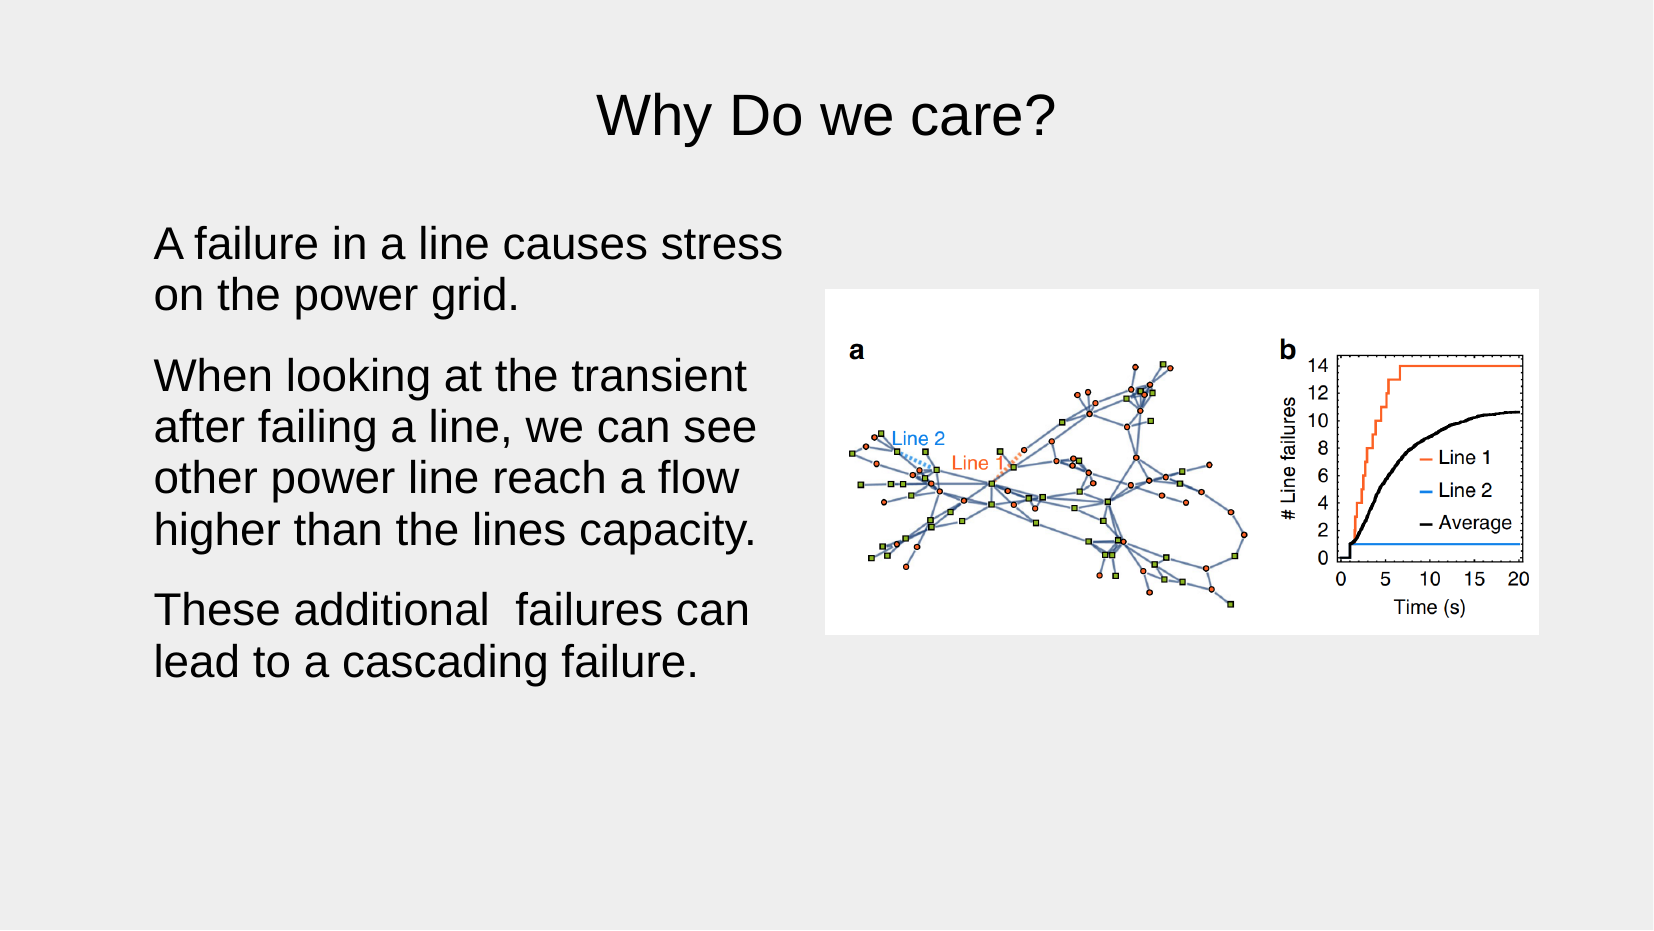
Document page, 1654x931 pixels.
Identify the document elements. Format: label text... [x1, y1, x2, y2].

title Why Do we care? [82, 37, 1571, 193]
picture [825, 289, 1539, 635]
list A failure in a line causes stress on the power grid. When looking at the transient after failing a line, we can see other power line reach a flow higher than the lines capacity. These additional failures can lead to a cascading failure. [82, 217, 826, 758]
